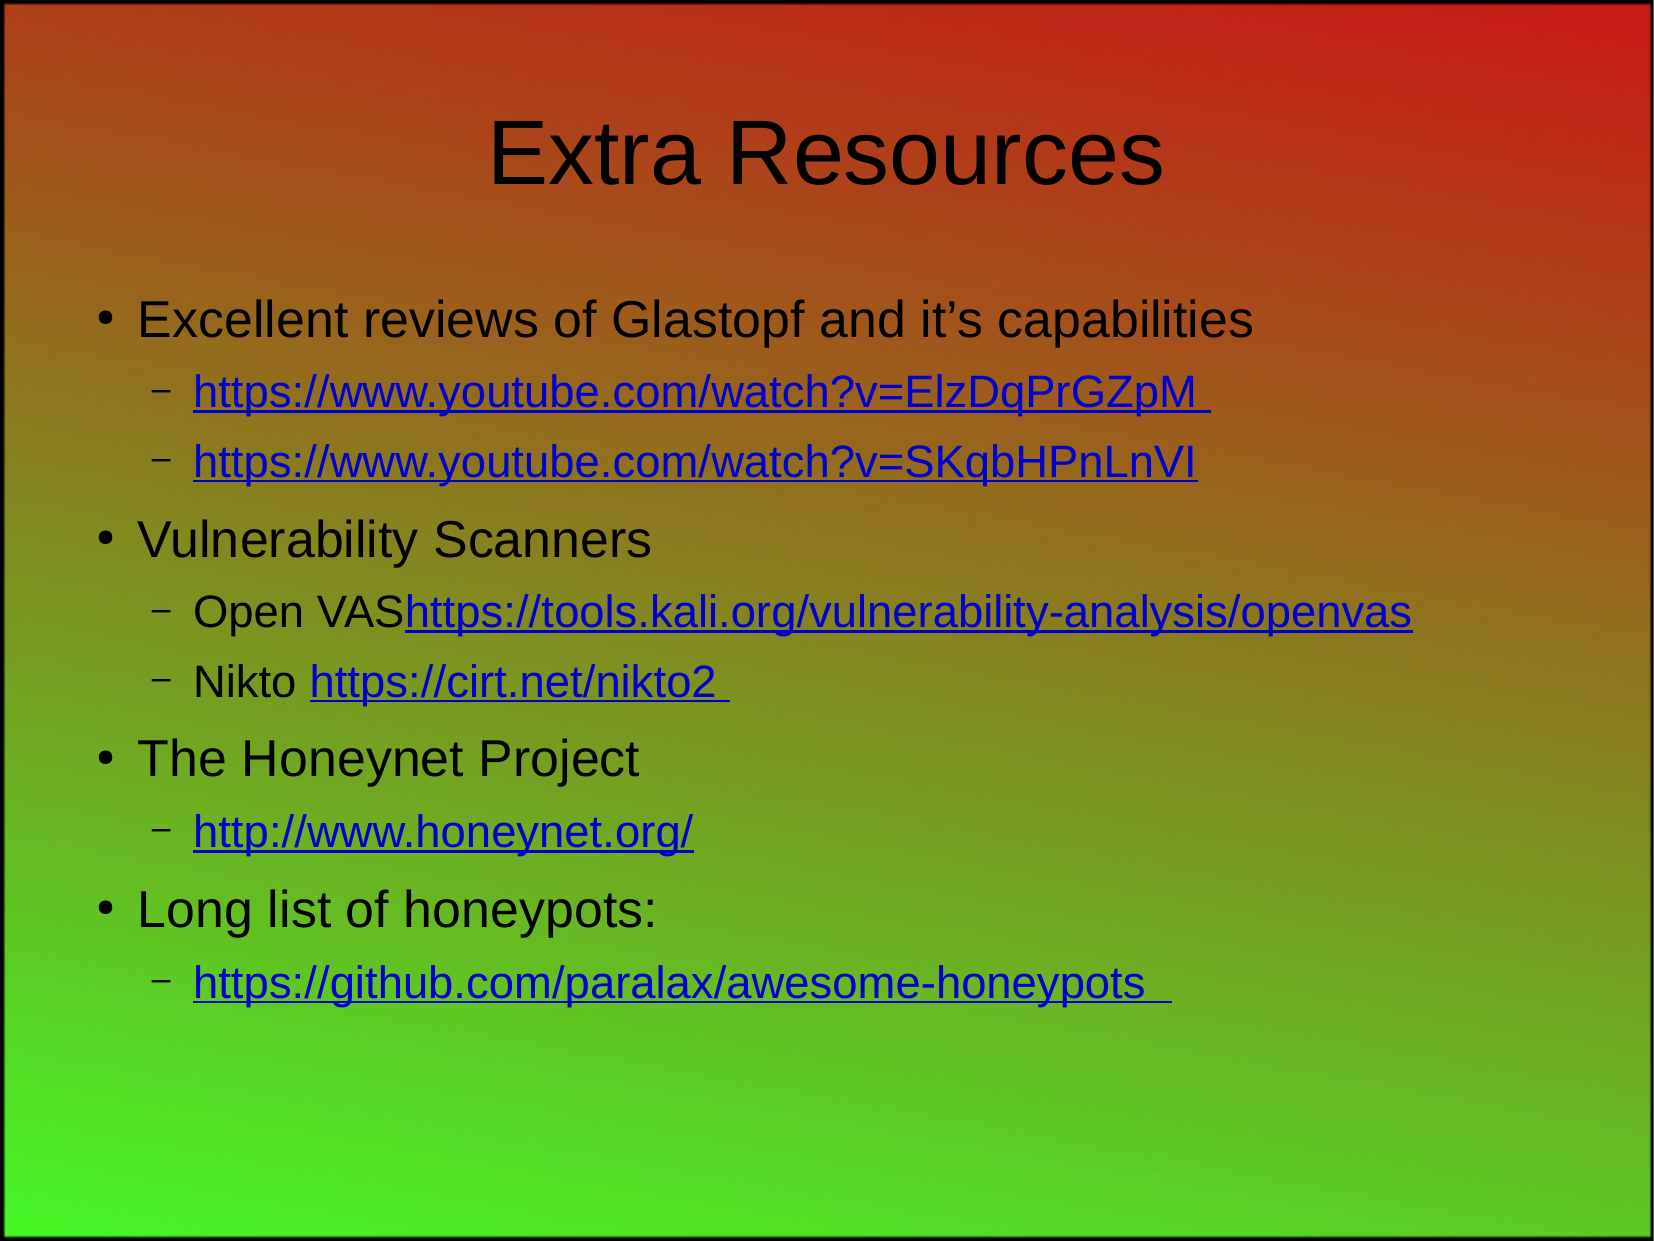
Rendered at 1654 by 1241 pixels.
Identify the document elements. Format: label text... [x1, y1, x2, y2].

list Excellent reviews of Glastopf and it’s capabilities https://www.youtube.com/watch?v=ElzDqPrGZpM https://www.youtube.com/watch?v=SKqbHPnLnVI Vulnerability Scanners Open VAShttps://tools.kali.org/vulnerability-analysis/openvas Nikto https://cirt.net/nikto2 The Honeynet Project http://www.honeynet.org/ Long list of honeypots: https://github.com/paralax/awesome-honeypots [82, 290, 1571, 1010]
title Extra Resources [82, 49, 1571, 257]
picture [0, 0, 1654, 1241]
